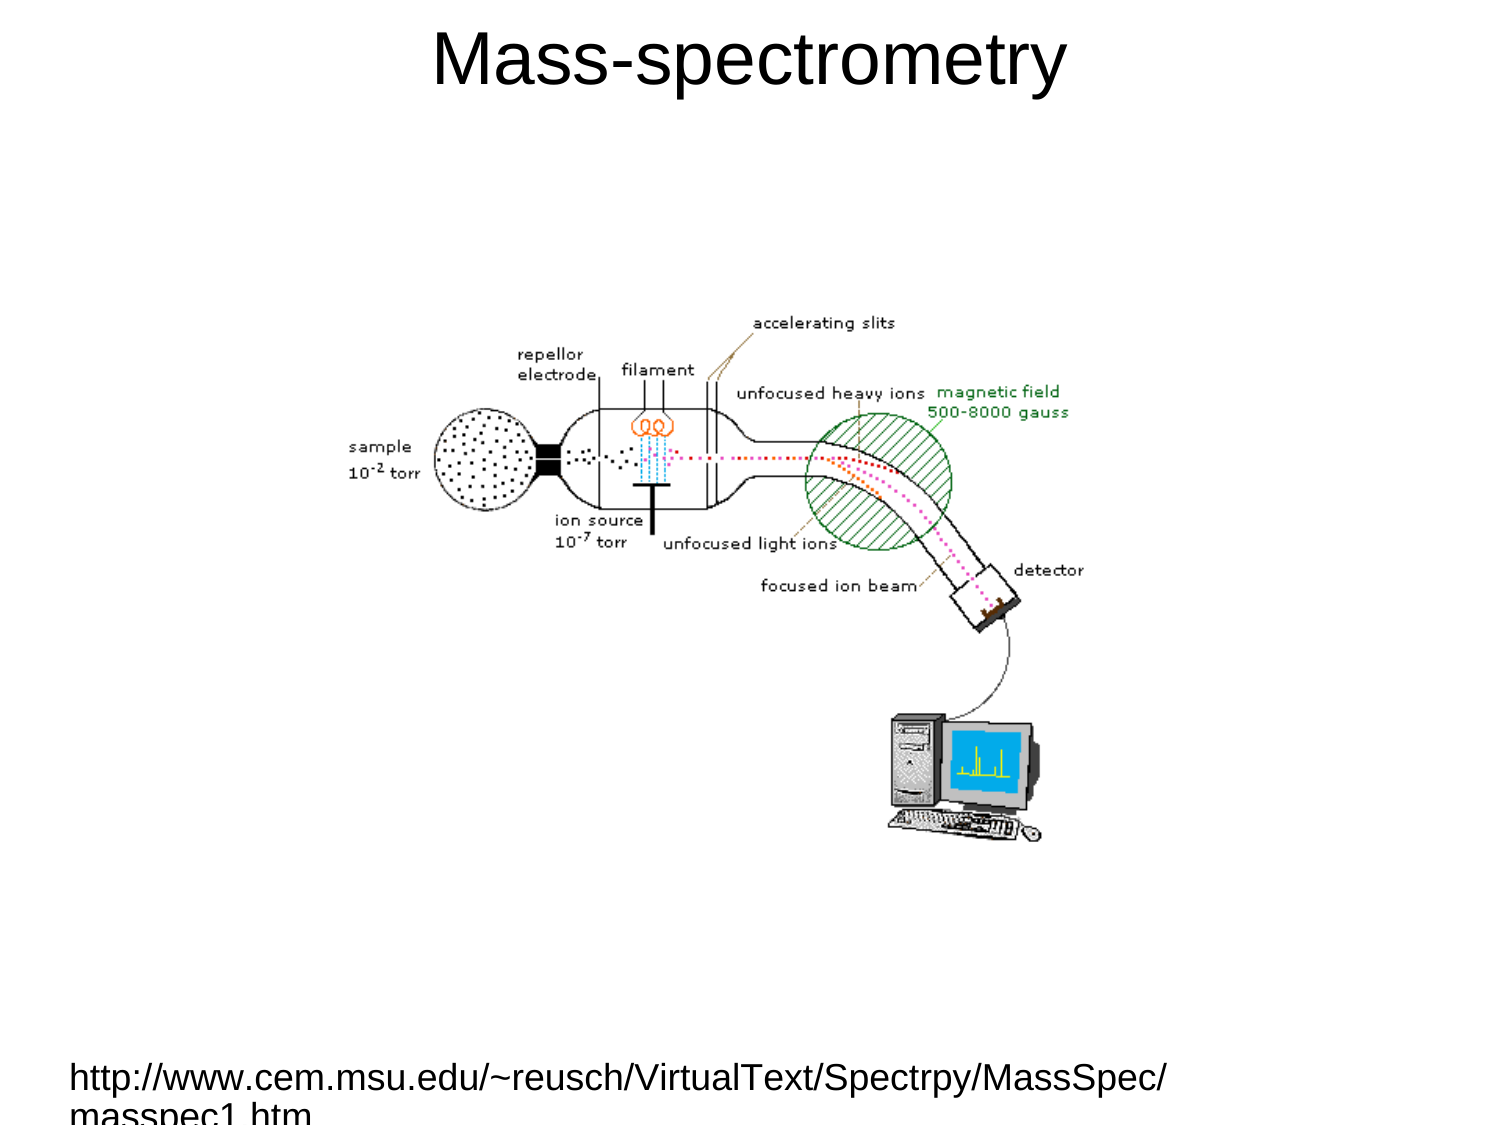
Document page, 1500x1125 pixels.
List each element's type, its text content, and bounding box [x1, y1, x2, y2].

picture [292, 180, 1231, 878]
title Mass-spectrometry [0, 17, 1500, 109]
text_box http://www.cem.msu.edu/~reusch/VirtualText/Spectrpy/MassSpec/masspec1.htm [54, 1051, 1424, 1109]
